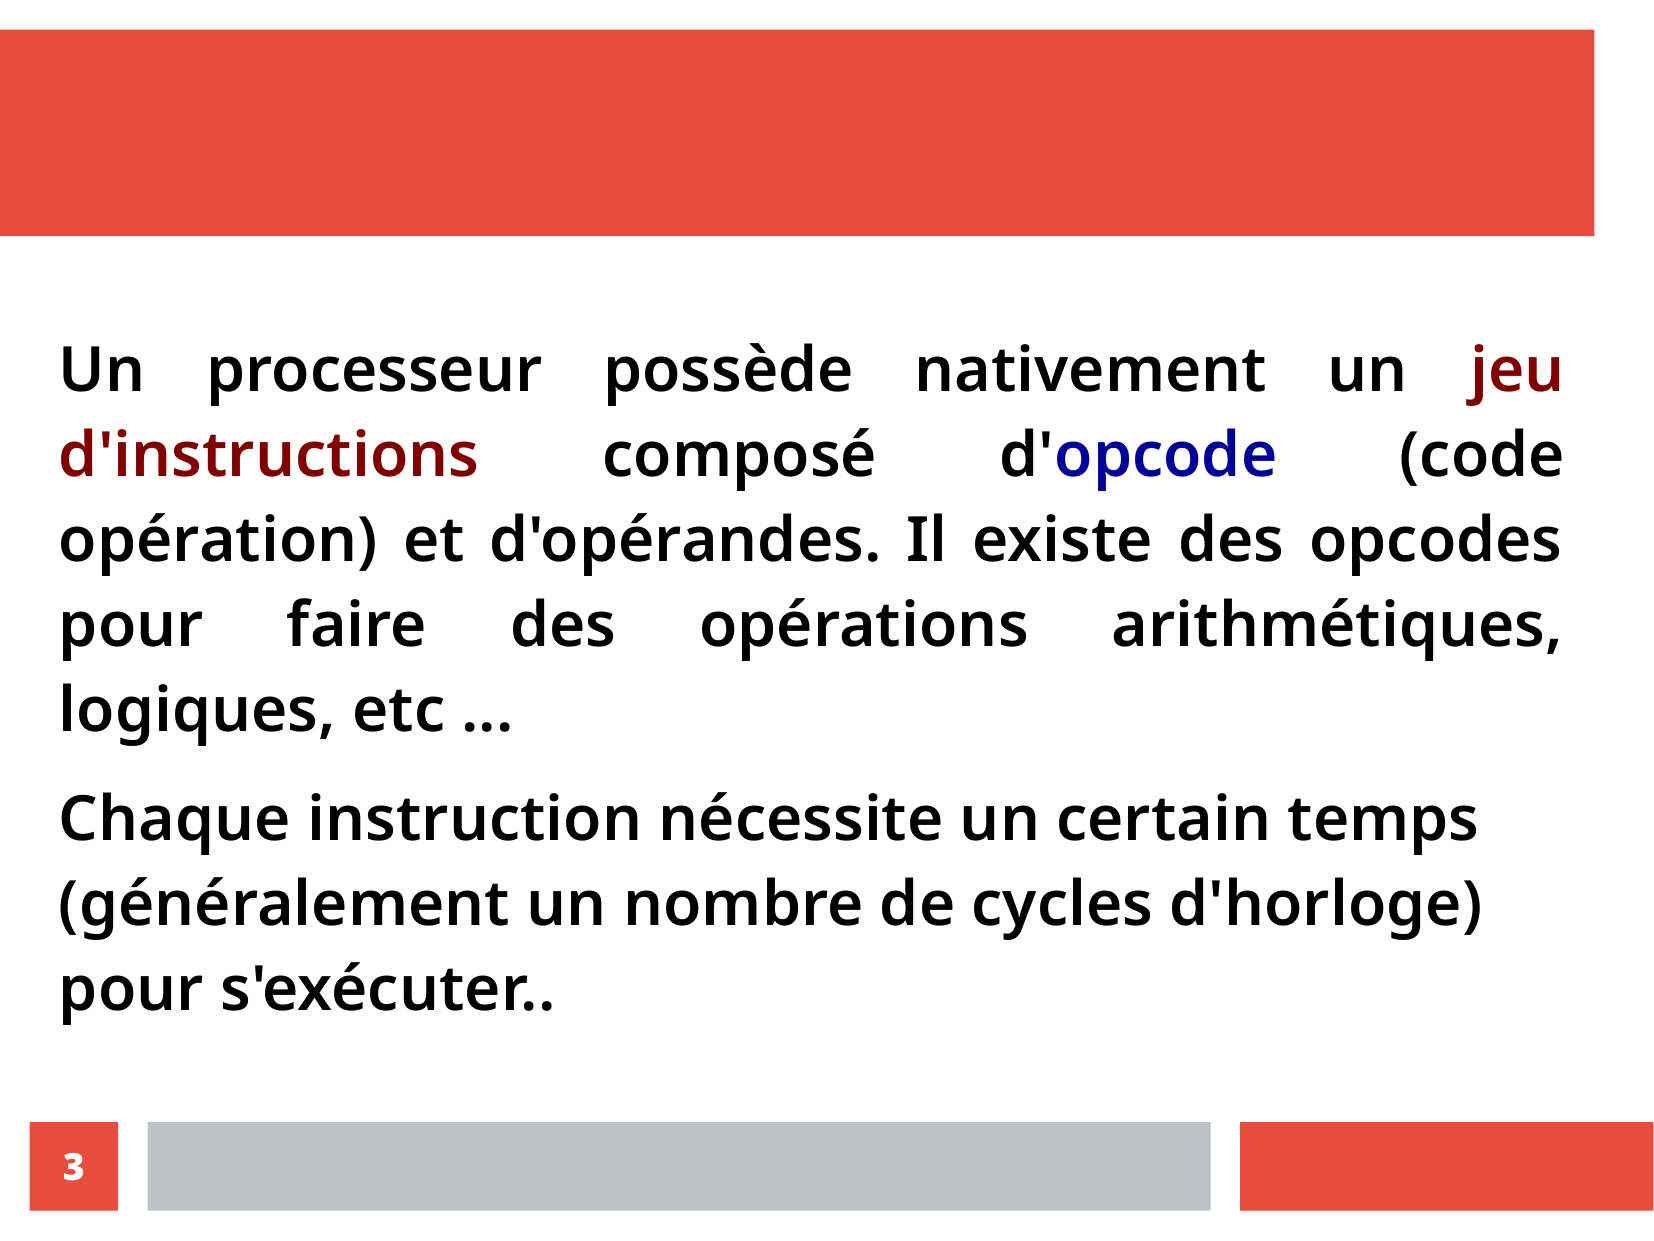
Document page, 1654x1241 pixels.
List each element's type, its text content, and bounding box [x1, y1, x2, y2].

list Un processeur possède nativement un jeu d'instructions composé d'opcode (code opération) et d'opérandes. Il existe des opcodes pour faire des opérations arithmétiques, logiques, etc ... Chaque instruction nécessite un certain temps (généralement un nombre de cycles d'horloge) pour s'exécuter.. [59, 324, 1565, 1093]
